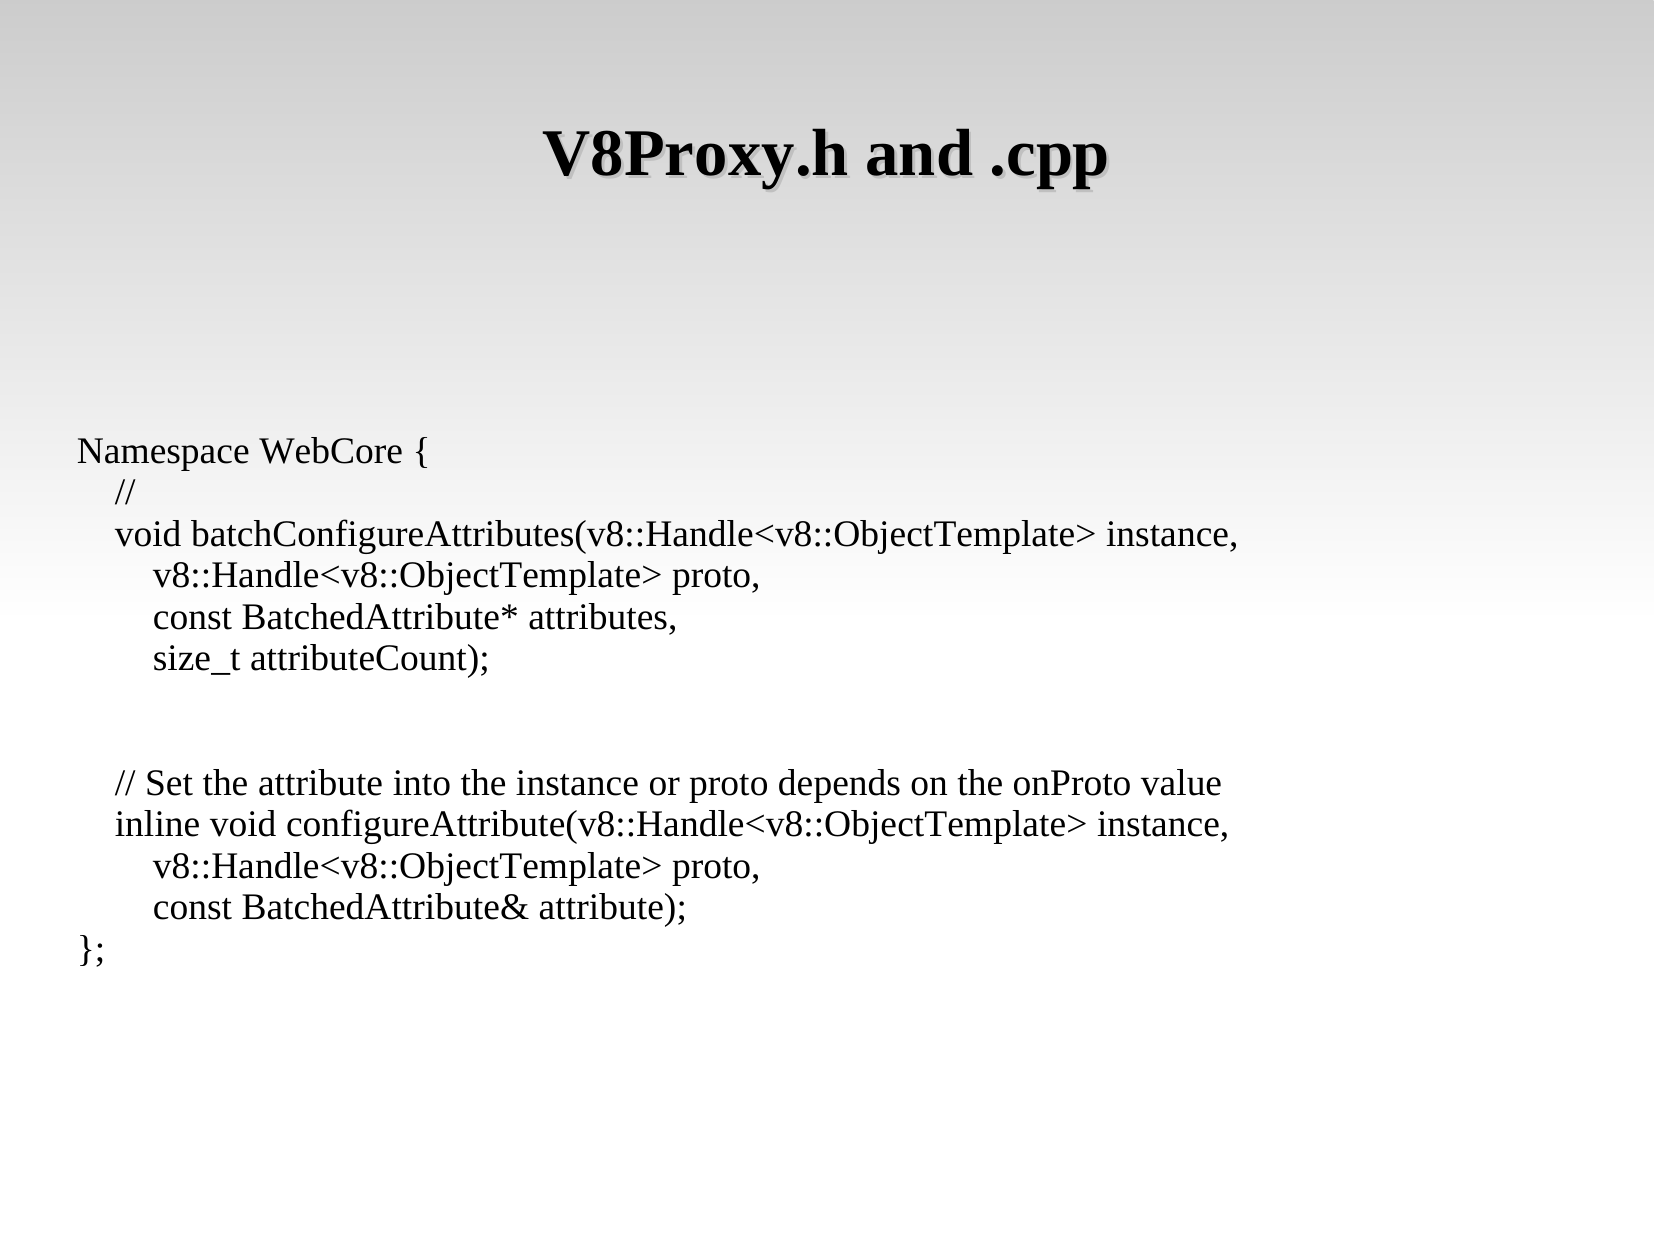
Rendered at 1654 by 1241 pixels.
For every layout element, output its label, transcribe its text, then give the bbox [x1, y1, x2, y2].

subtitle Namespace WebCore { // void batchConfigureAttributes(v8::Handle<v8::ObjectTemplate> instance, v8::Handle<v8::ObjectTemplate> proto, const BatchedAttribute* attributes, size_t attributeCount); // Set the attribute into the instance or proto depends on the onProto value inline void configureAttribute(v8::Handle<v8::ObjectTemplate> instance, v8::Handle<v8::ObjectTemplate> proto, const BatchedAttribute& attribute); }; [76, 318, 1565, 1123]
title V8Proxy.h and .cpp [82, 56, 1571, 250]
